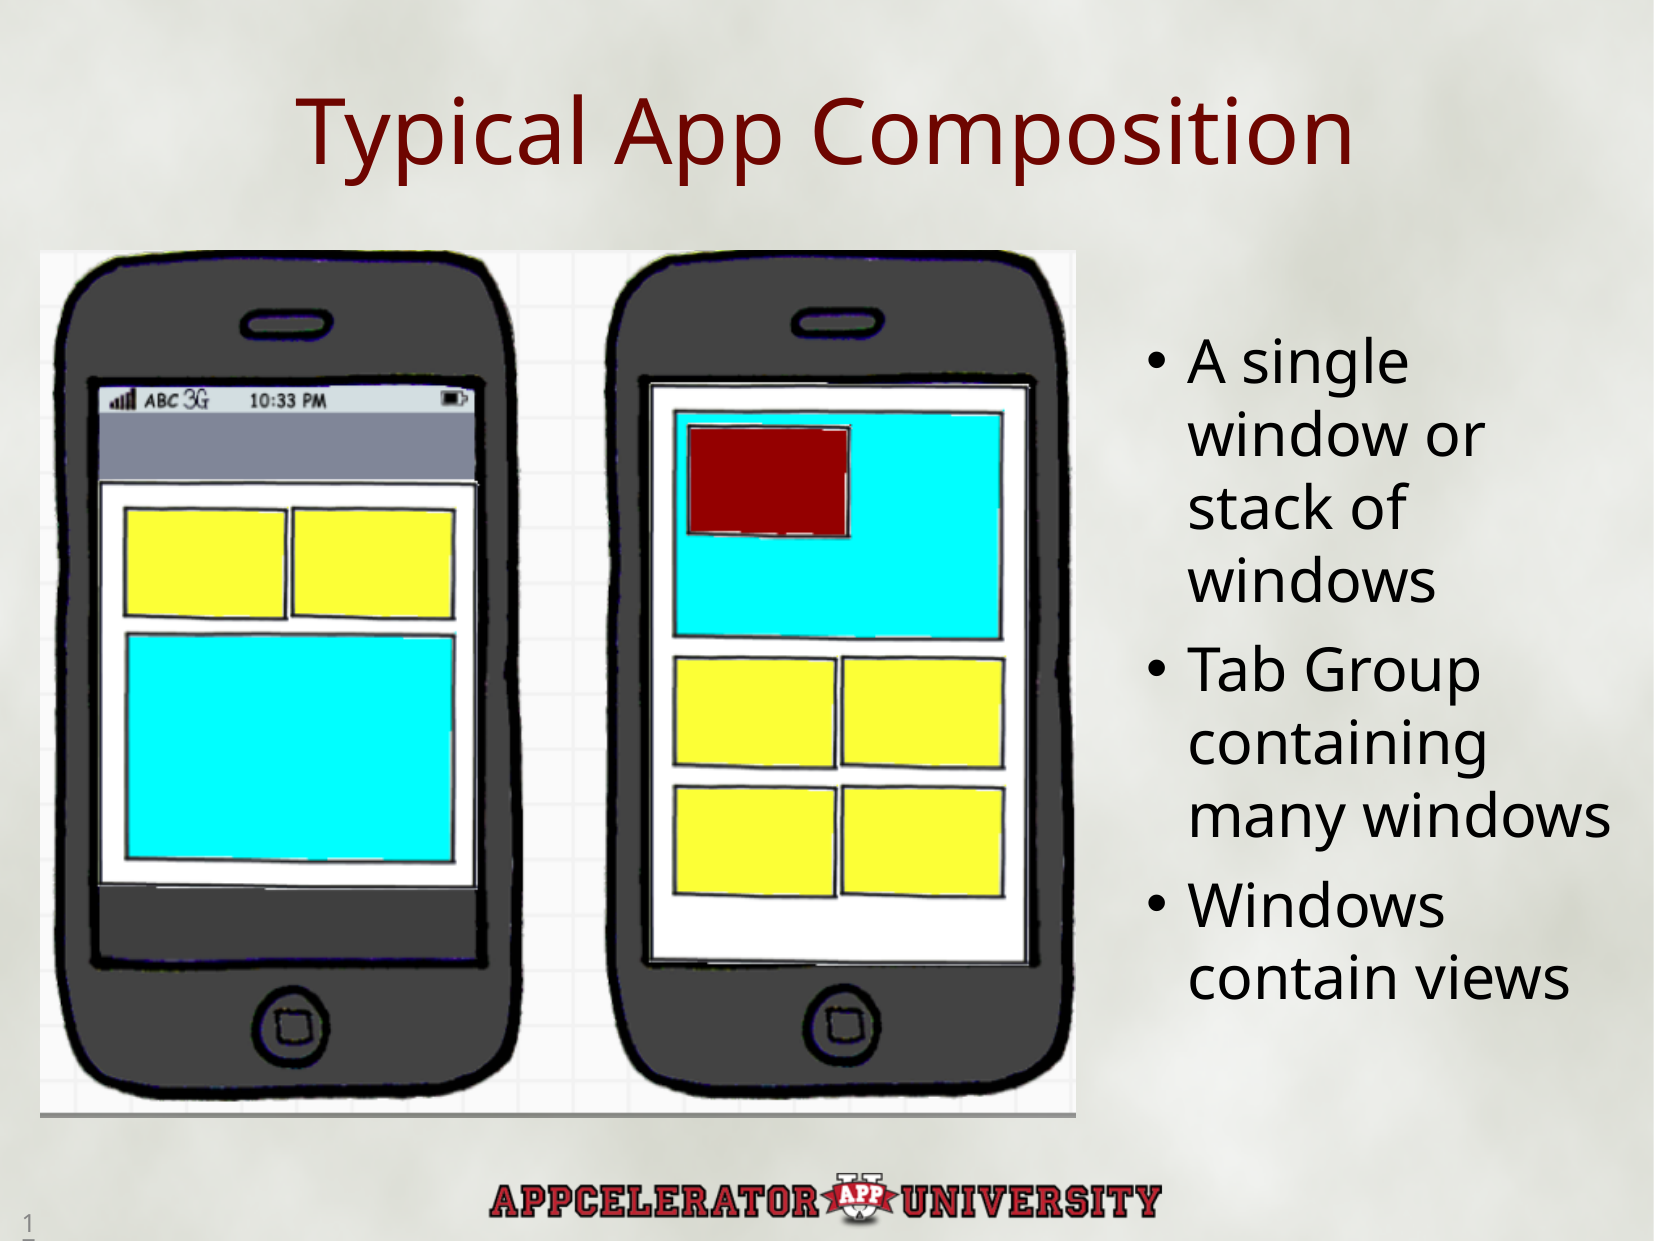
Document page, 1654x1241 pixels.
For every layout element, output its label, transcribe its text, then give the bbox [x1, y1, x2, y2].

list A single window or stack of windows Tab Group containing many windows Windows contain views [1140, 316, 1622, 1052]
title Typical App Composition [82, 49, 1572, 207]
picture [0, 0, 1654, 1241]
